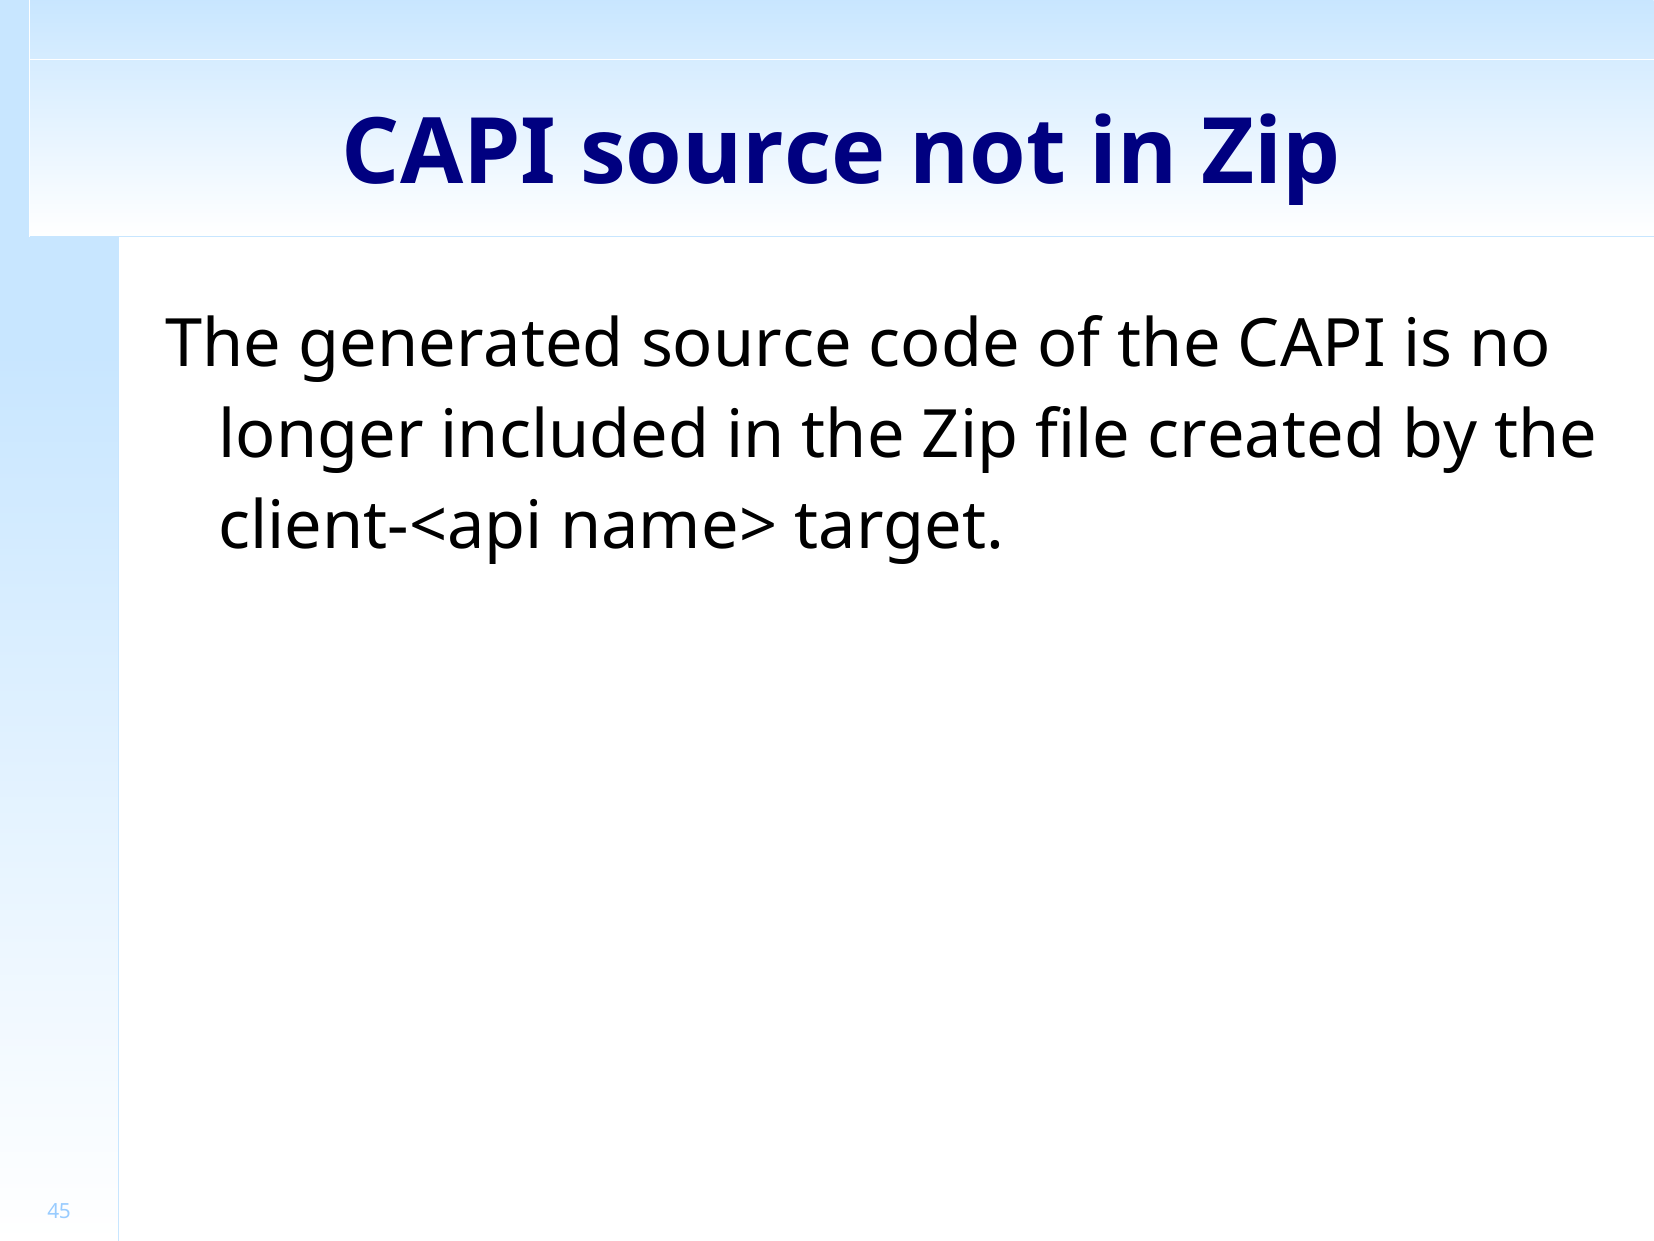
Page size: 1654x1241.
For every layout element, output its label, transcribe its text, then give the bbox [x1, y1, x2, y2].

list The generated source code of the CAPI is no longer included in the Zip file created by the client-<api name> target. [147, 295, 1625, 1182]
title CAPI source not in Zip [29, 59, 1654, 237]
